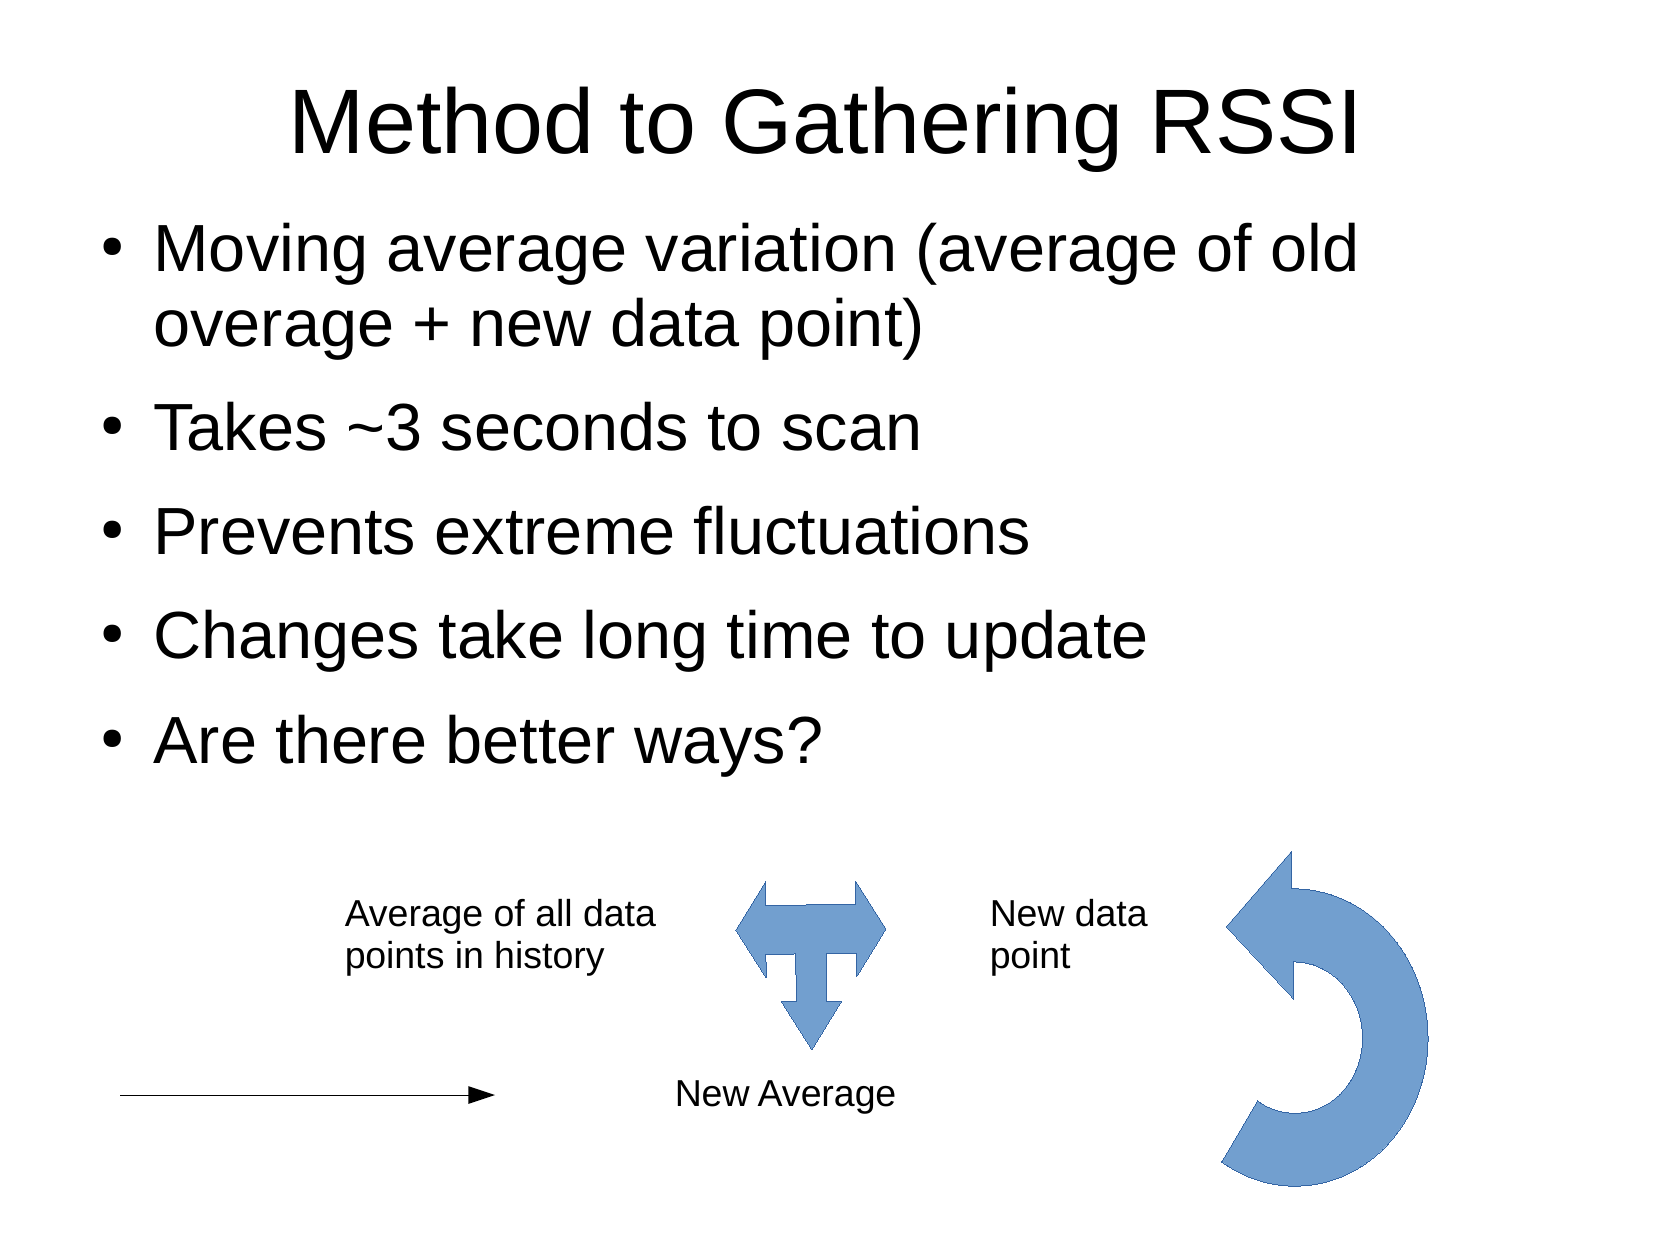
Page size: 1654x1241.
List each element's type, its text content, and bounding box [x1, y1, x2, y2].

title Method to Gathering RSSI [82, 17, 1571, 210]
text_box [1221, 851, 1429, 1187]
list Moving average variation (average of old overage + new data point) Takes ~3 seconds to scan Prevents extreme fluctuations Changes take long time to update Are there better ways? [82, 210, 1571, 931]
text_box New data point [975, 885, 1171, 984]
text_box [735, 881, 886, 1050]
text_box New Average [660, 1065, 961, 1122]
text_box Average of all data points in history [330, 885, 721, 1021]
